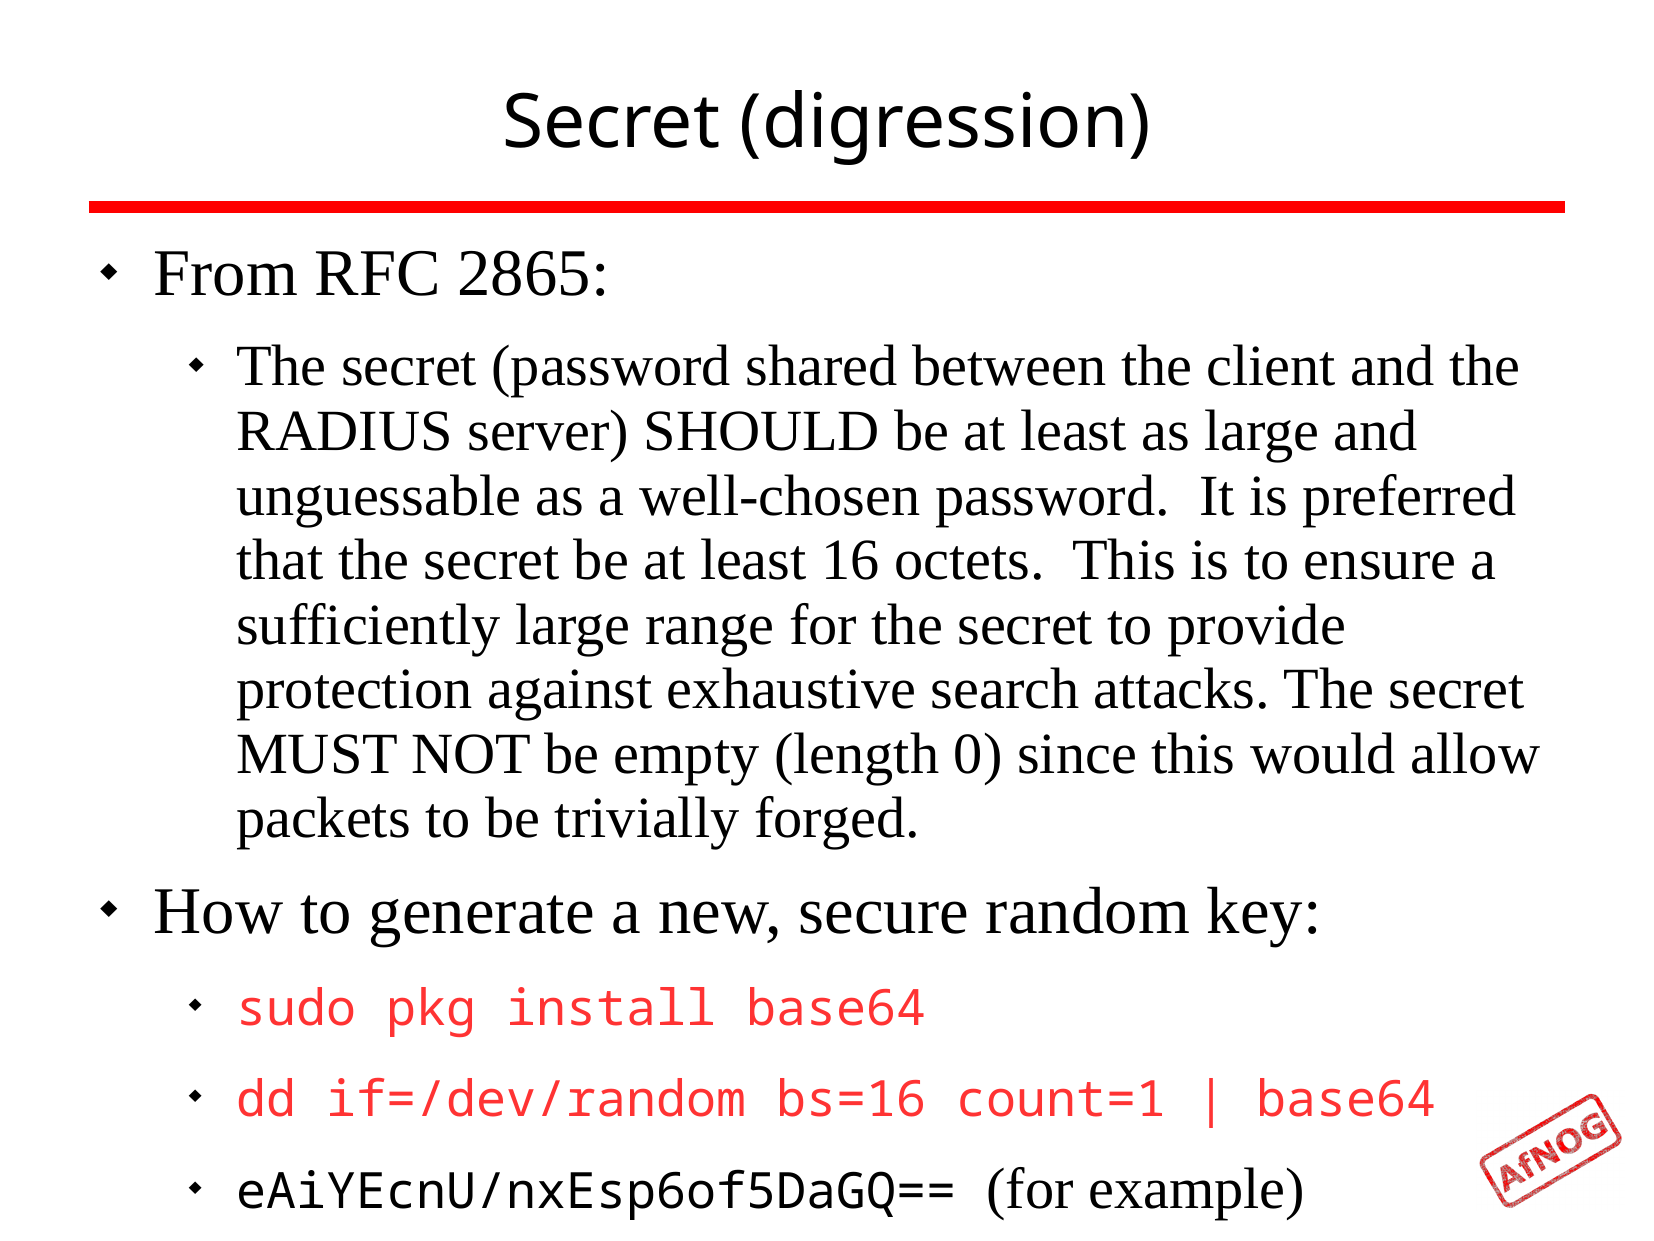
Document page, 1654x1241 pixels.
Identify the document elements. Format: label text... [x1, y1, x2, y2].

title Secret (digression) [82, 29, 1571, 207]
picture [1476, 1090, 1625, 1211]
list From RFC 2865: The secret (password shared between the client and the RADIUS server) SHOULD be at least as large and unguessable as a well-chosen password. It is preferred that the secret be at least 16 octets. This is to ensure a sufficiently large range for the secret to provide protection against exhaustive search attacks. The secret MUST NOT be empty (length 0) since this would allow packets to be trivially forged. How to generate a new, secure random key: sudo pkg install base64 dd if=/dev/random bs=16 count=1 | base64 eAiYEcnU/nxEsp6of5DaGQ== (for example) [82, 236, 1571, 1207]
